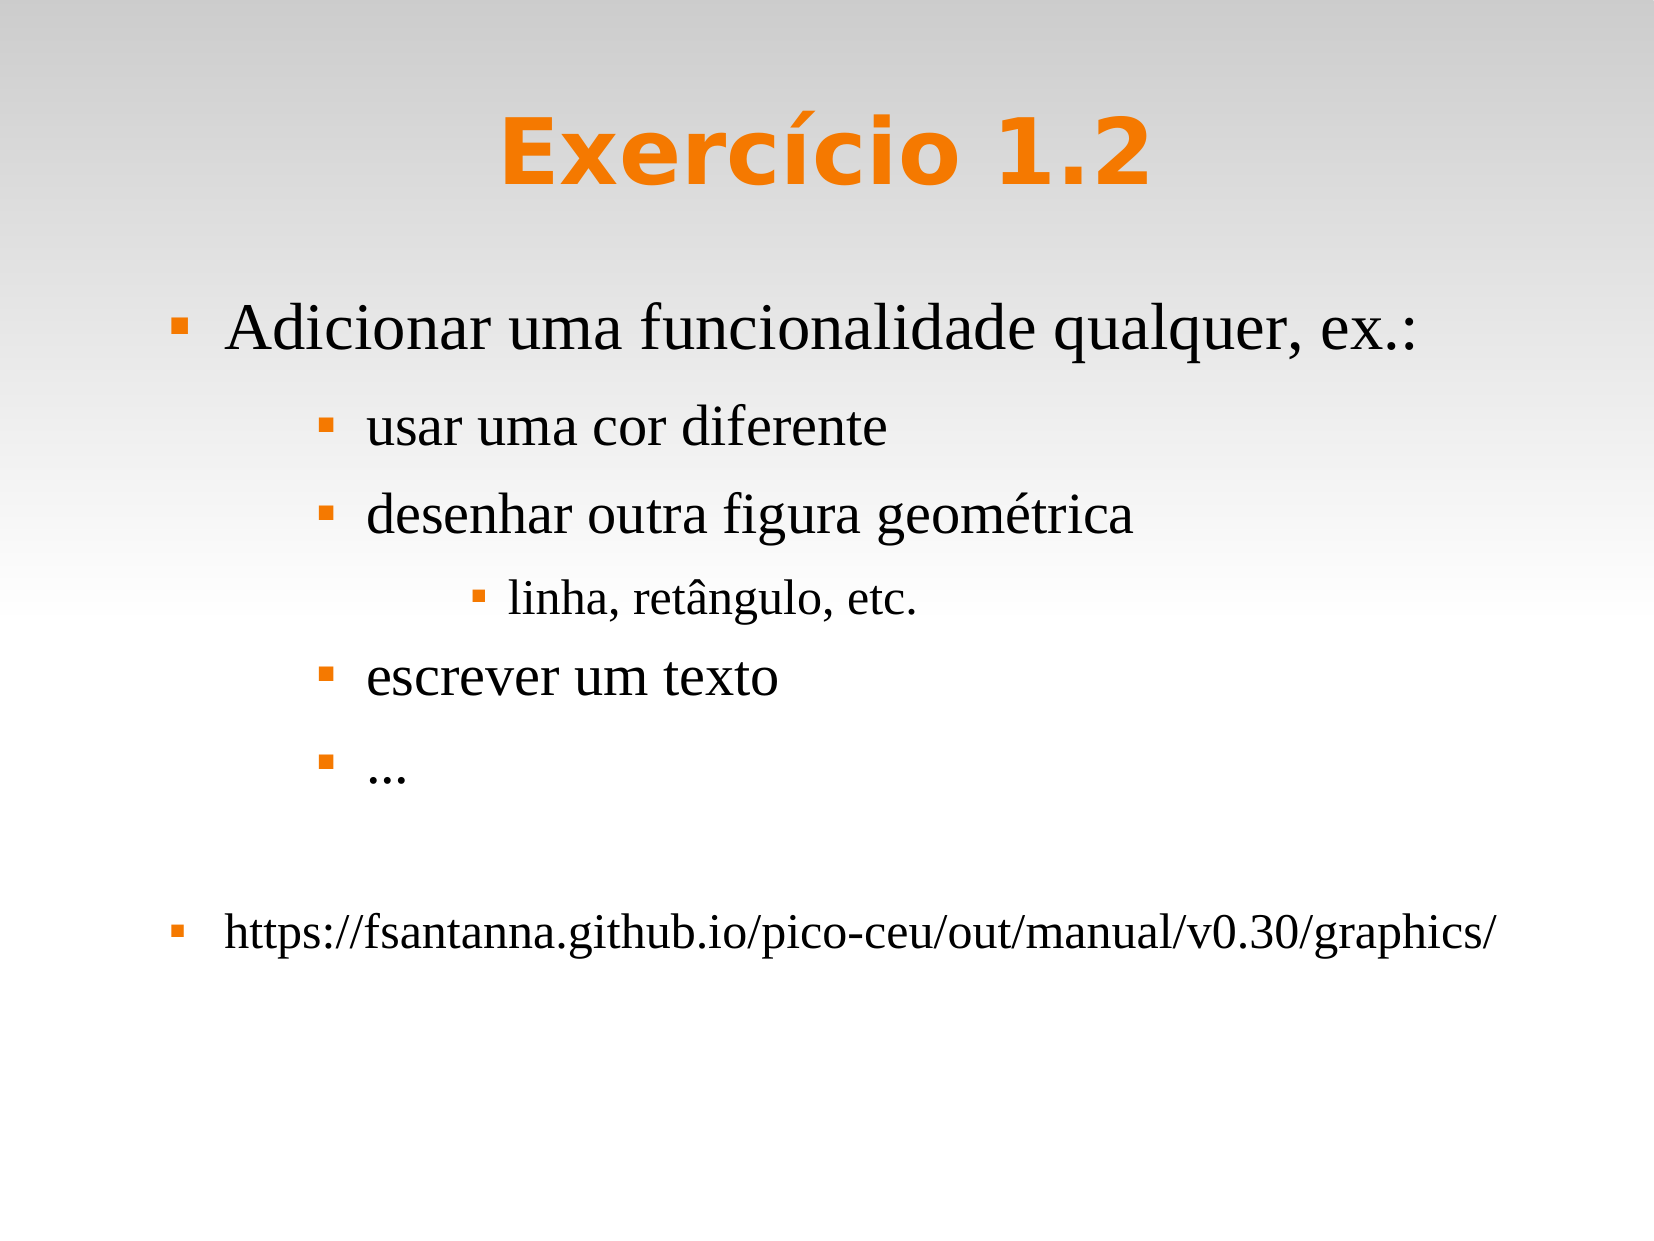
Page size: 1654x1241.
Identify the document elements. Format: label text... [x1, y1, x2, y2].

list Adicionar uma funcionalidade qualquer, ex.: usar uma cor diferente desenhar outra figura geométrica linha, retângulo, etc. escrever um texto ... https://fsantanna.github.io/pico-ceu/out/manual/v0.30/graphics/ [82, 290, 1571, 1109]
title Exercício 1.2 [82, 49, 1571, 257]
